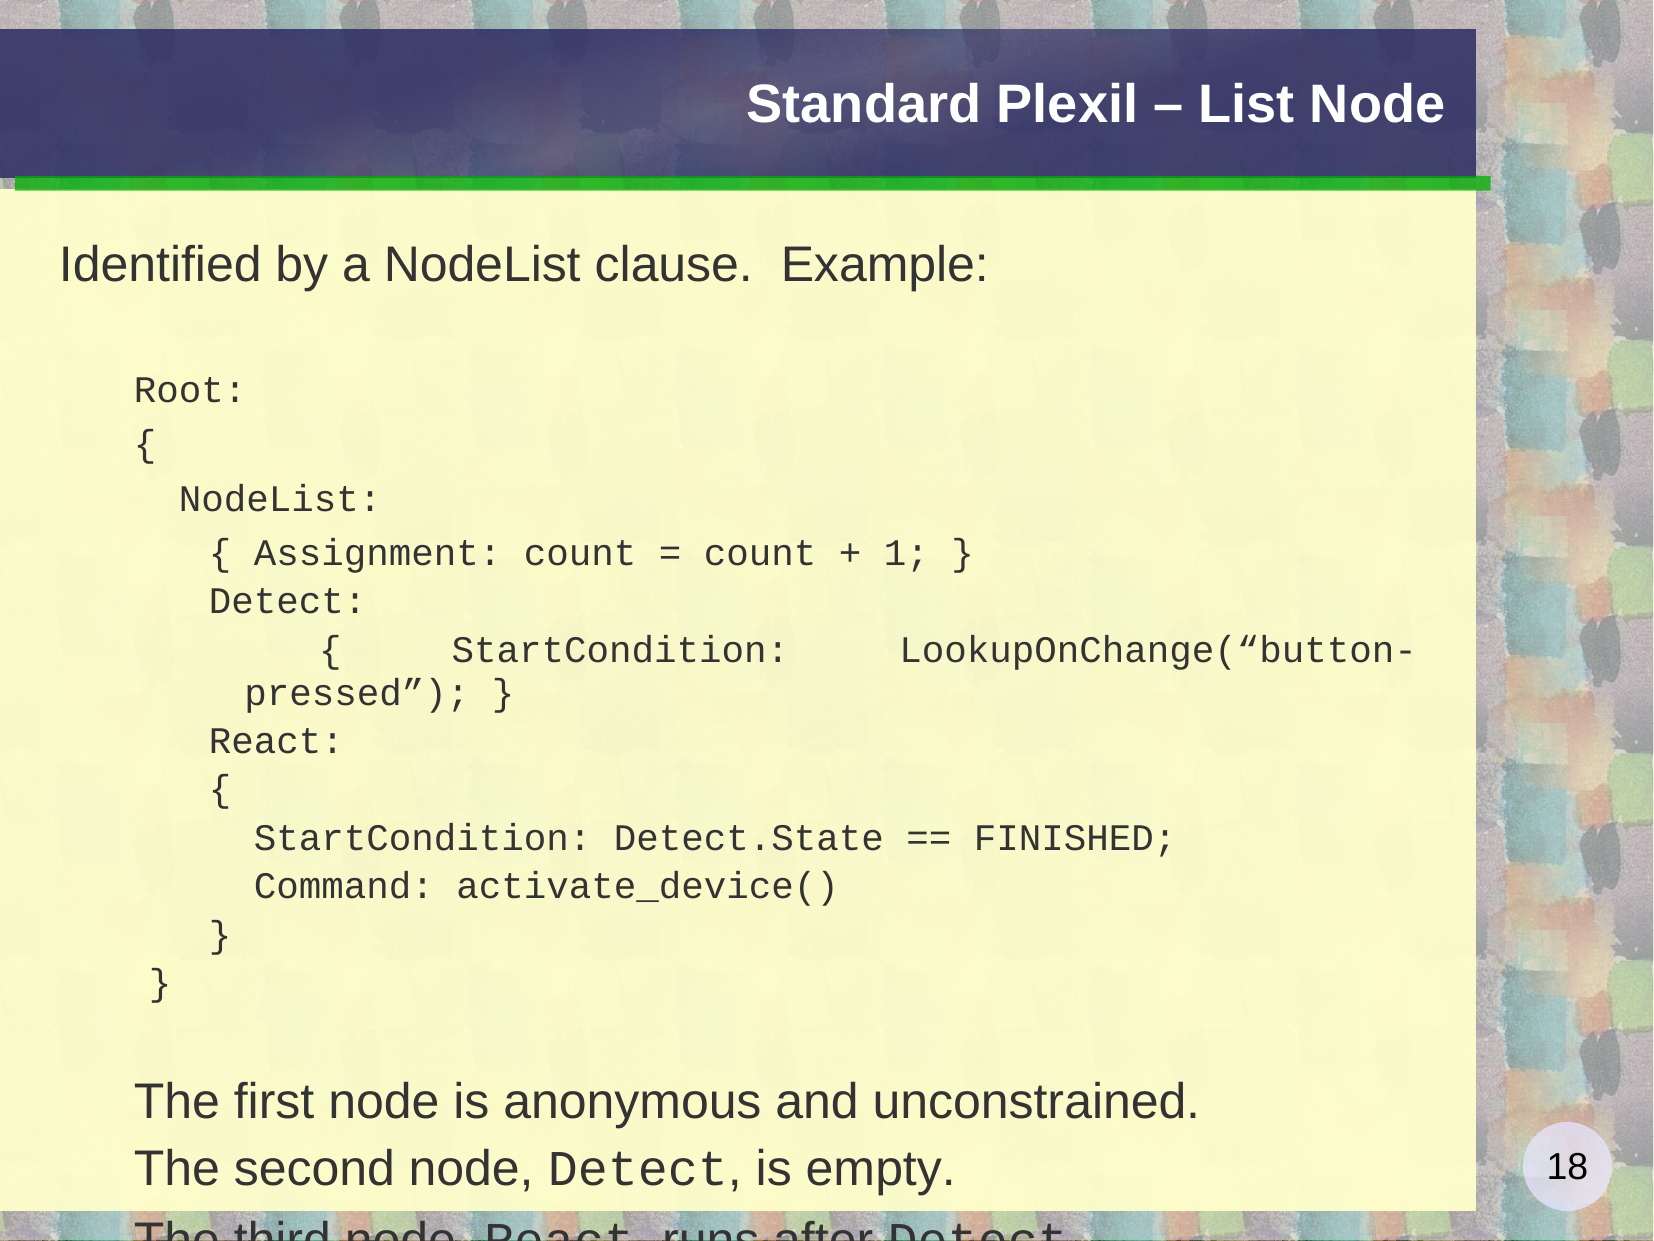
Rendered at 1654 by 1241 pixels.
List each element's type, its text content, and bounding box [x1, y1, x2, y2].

title Standard Plexil – List Node [29, 66, 1447, 141]
list Identified by a NodeList clause. Example: Root: { NodeList: { Assignment: count = count + 1; } Detect: { StartCondition: LookupOnChange(“button-pressed”); } React: { StartCondition: Detect.State == FINISHED; Command: activate_device() } } The first node is anonymous and unconstrained. The second node, Detect, is empty. The third node, React, runs after Detect. [58, 236, 1417, 1241]
